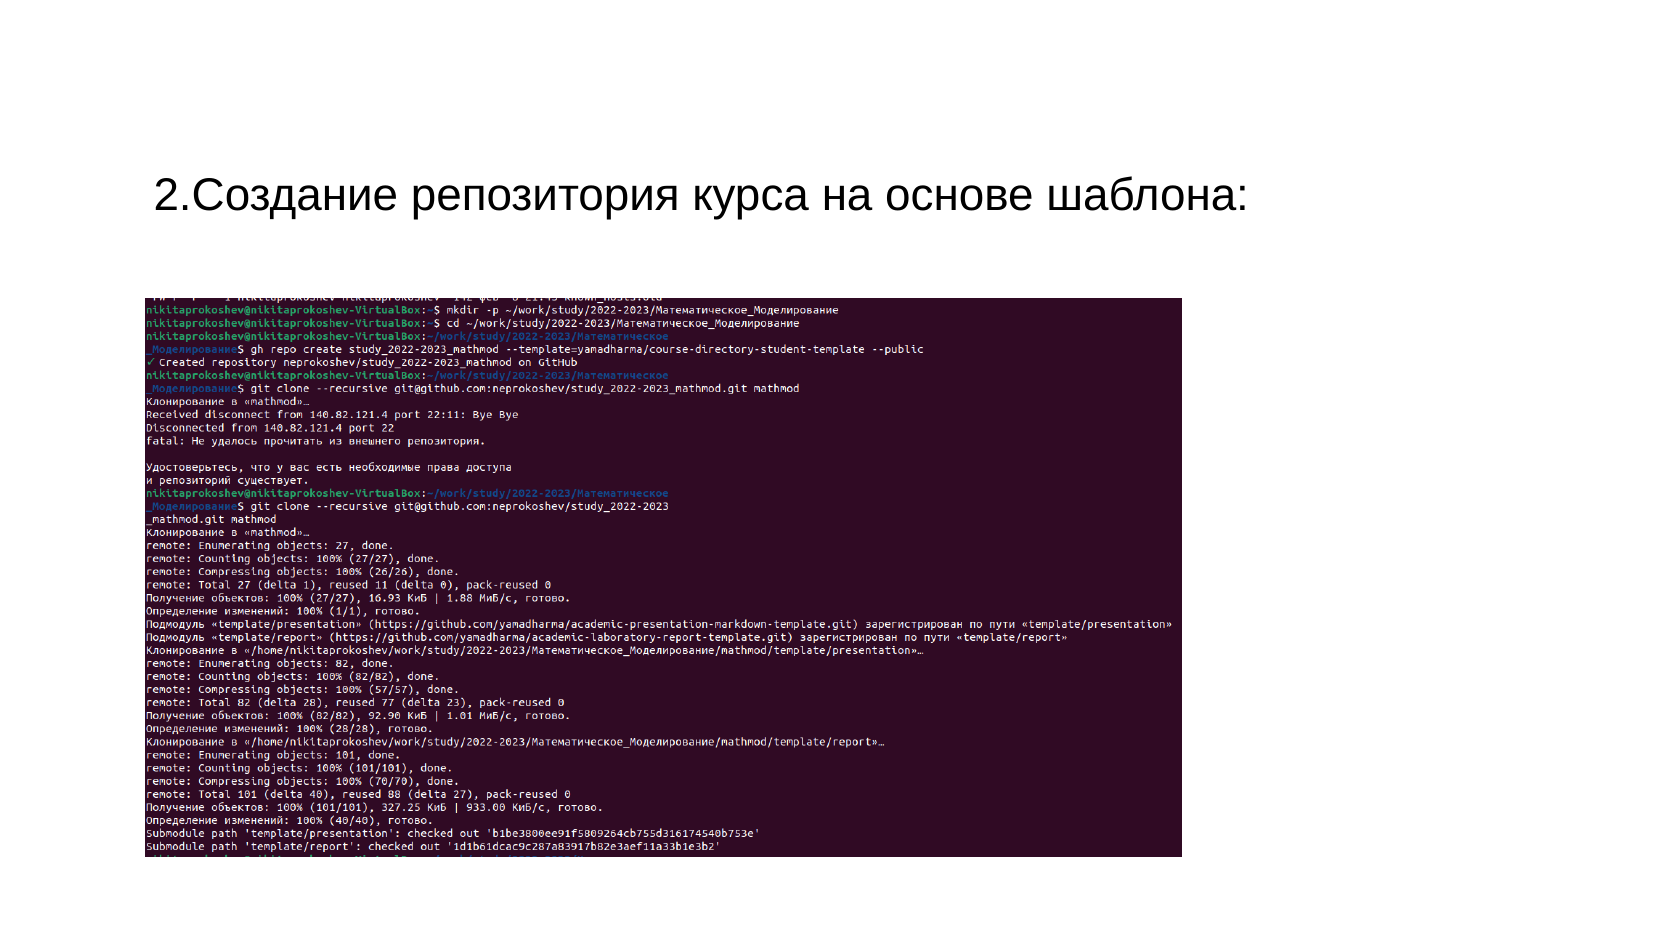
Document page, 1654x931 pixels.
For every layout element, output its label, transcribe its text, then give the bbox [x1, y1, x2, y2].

picture [145, 298, 1182, 857]
list 2.Создание репозитория курса на основе шаблона: [82, 169, 1571, 709]
